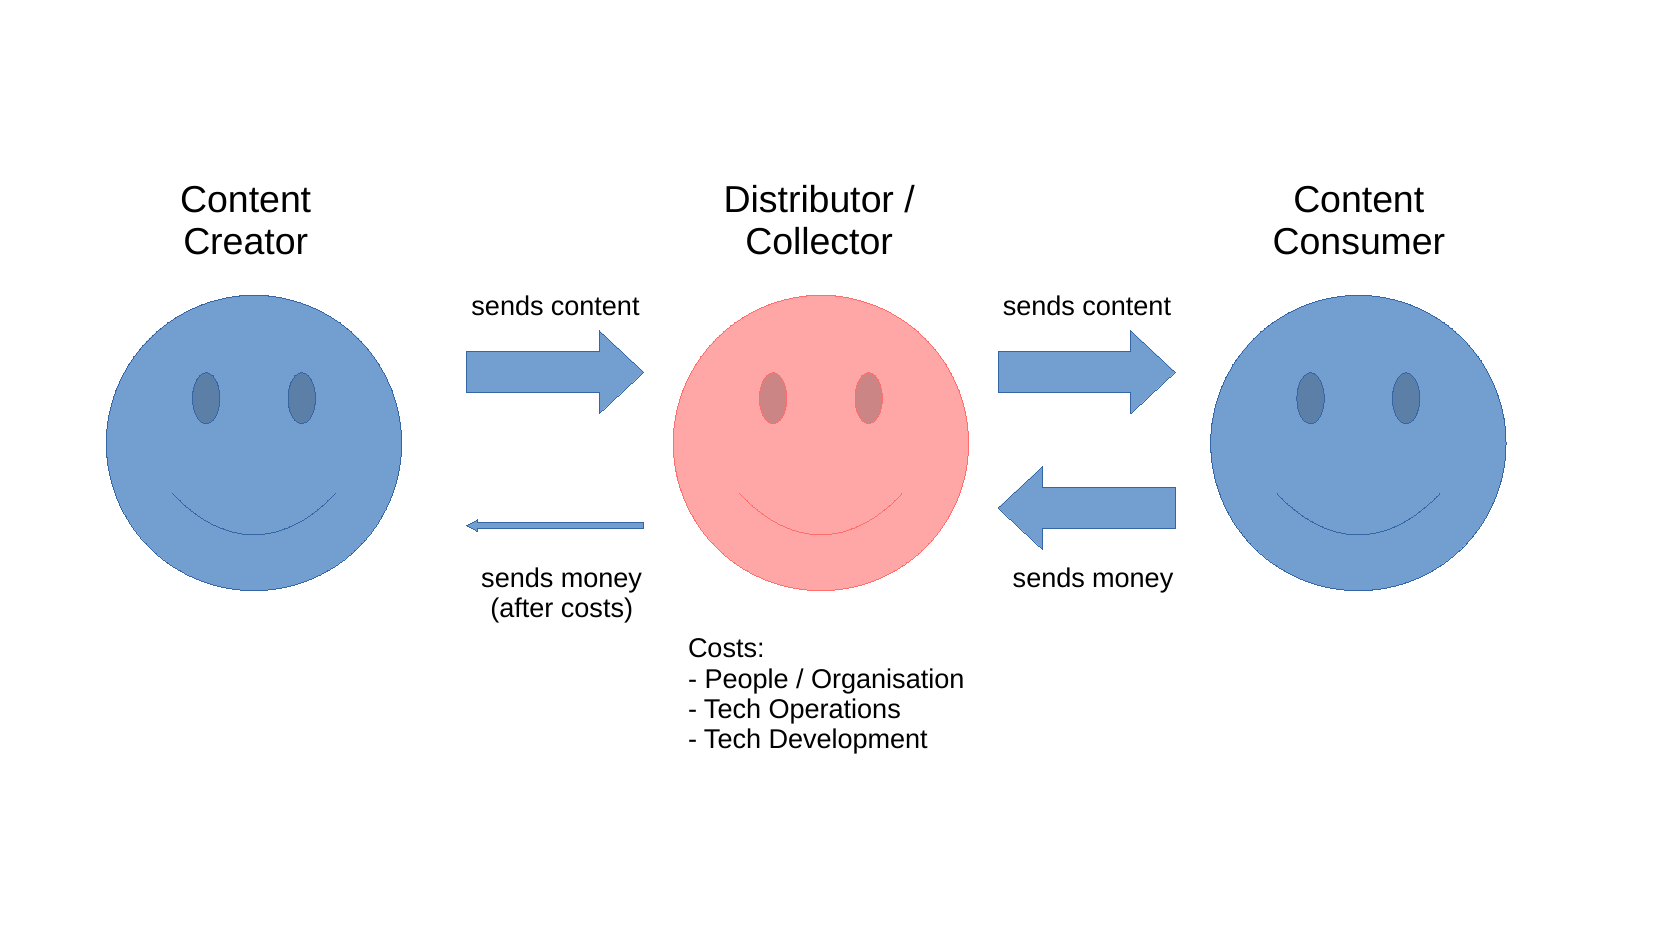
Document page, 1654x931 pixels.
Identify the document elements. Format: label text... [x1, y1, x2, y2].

text_box [466, 330, 644, 414]
text_box [466, 519, 644, 532]
text_box sends content [456, 283, 655, 329]
text_box Costs: - People / Organisation - Tech Operations - Tech Development [673, 626, 980, 762]
text_box [1210, 295, 1507, 591]
text_box [673, 295, 969, 591]
text_box sends money [998, 555, 1189, 601]
text_box Distributor / Collector [708, 171, 930, 271]
text_box [106, 295, 402, 591]
text_box Content Consumer [1257, 171, 1461, 271]
text_box [998, 466, 1176, 550]
text_box [998, 330, 1176, 414]
text_box sends content [988, 283, 1264, 329]
text_box sends money (after costs) [466, 555, 657, 631]
text_box Content Creator [165, 171, 351, 271]
